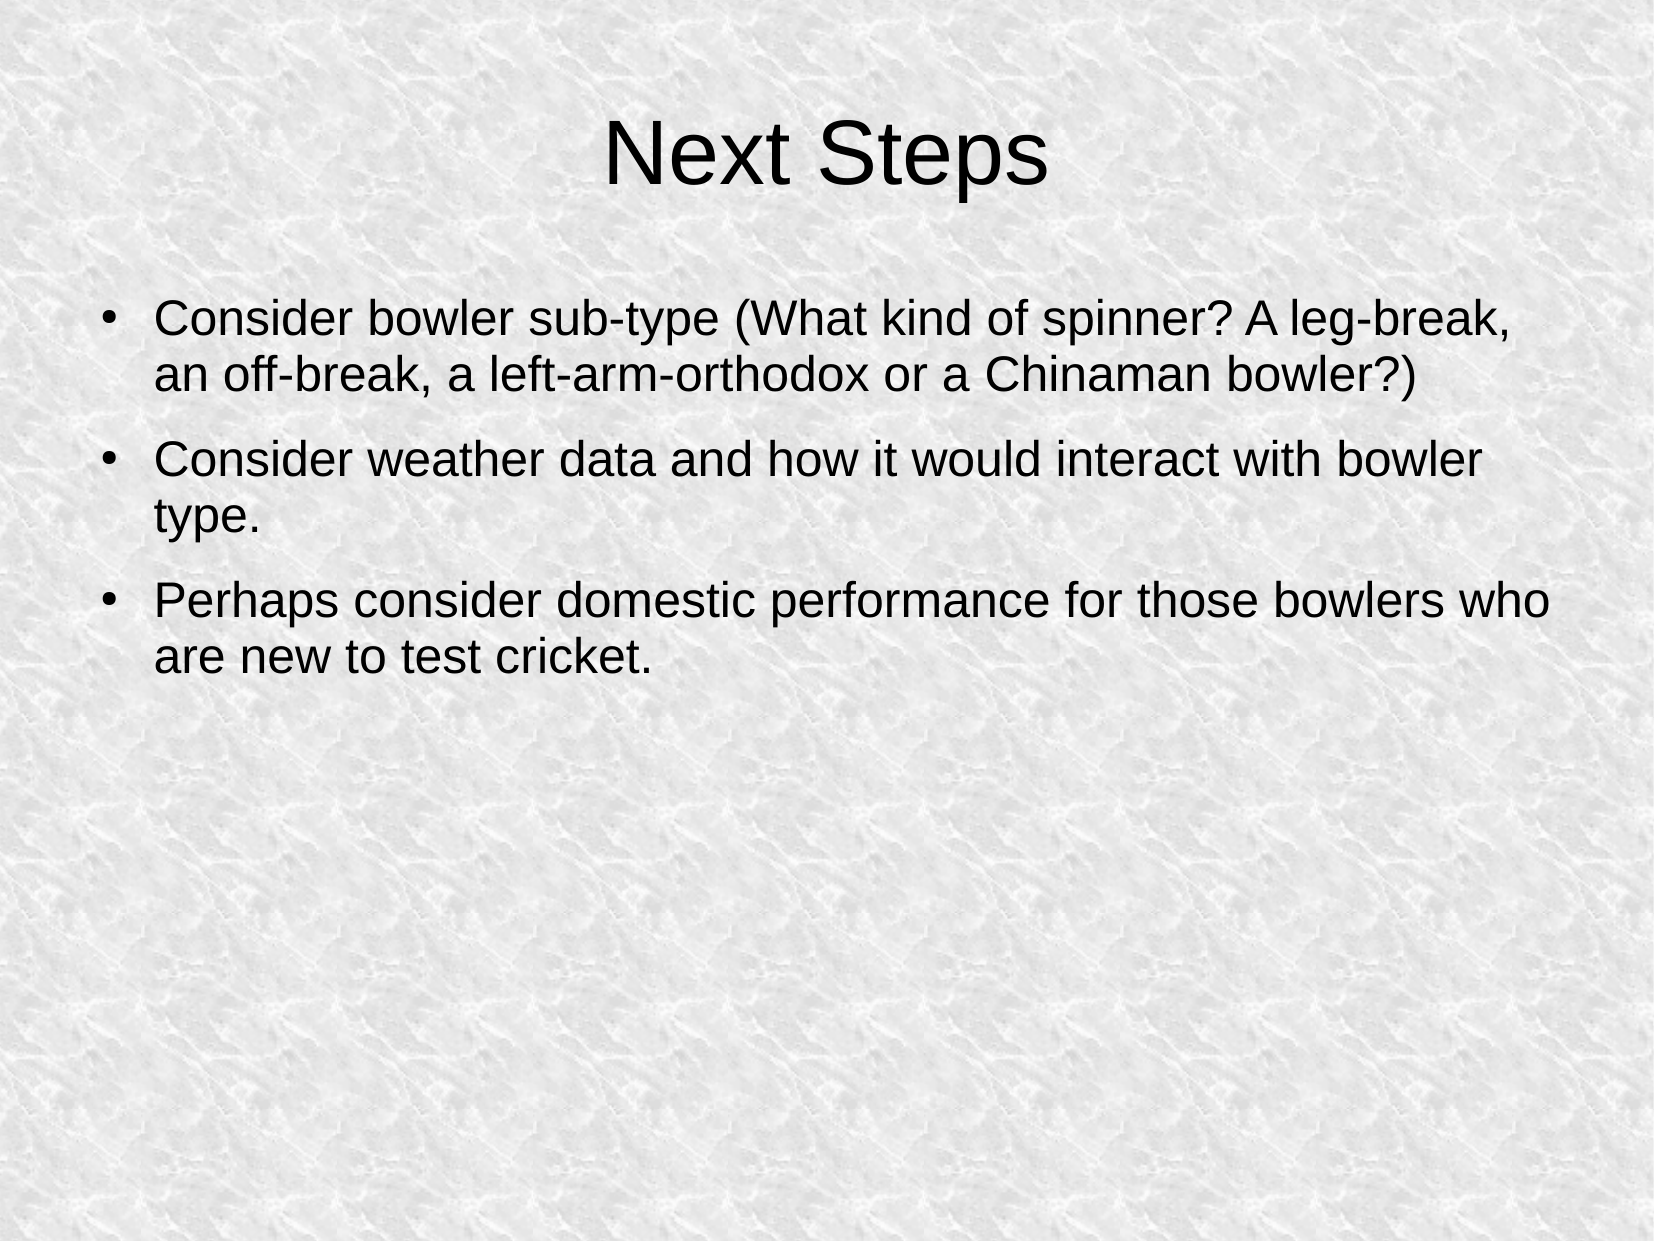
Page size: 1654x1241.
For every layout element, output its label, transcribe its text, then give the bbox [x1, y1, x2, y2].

title Next Steps [82, 49, 1571, 257]
list Consider bowler sub-type (What kind of spinner? A leg-break, an off-break, a left-arm-orthodox or a Chinaman bowler?) Consider weather data and how it would interact with bowler type. Perhaps consider domestic performance for those bowlers who are new to test cricket. [82, 290, 1571, 1010]
picture [0, 0, 1654, 1241]
